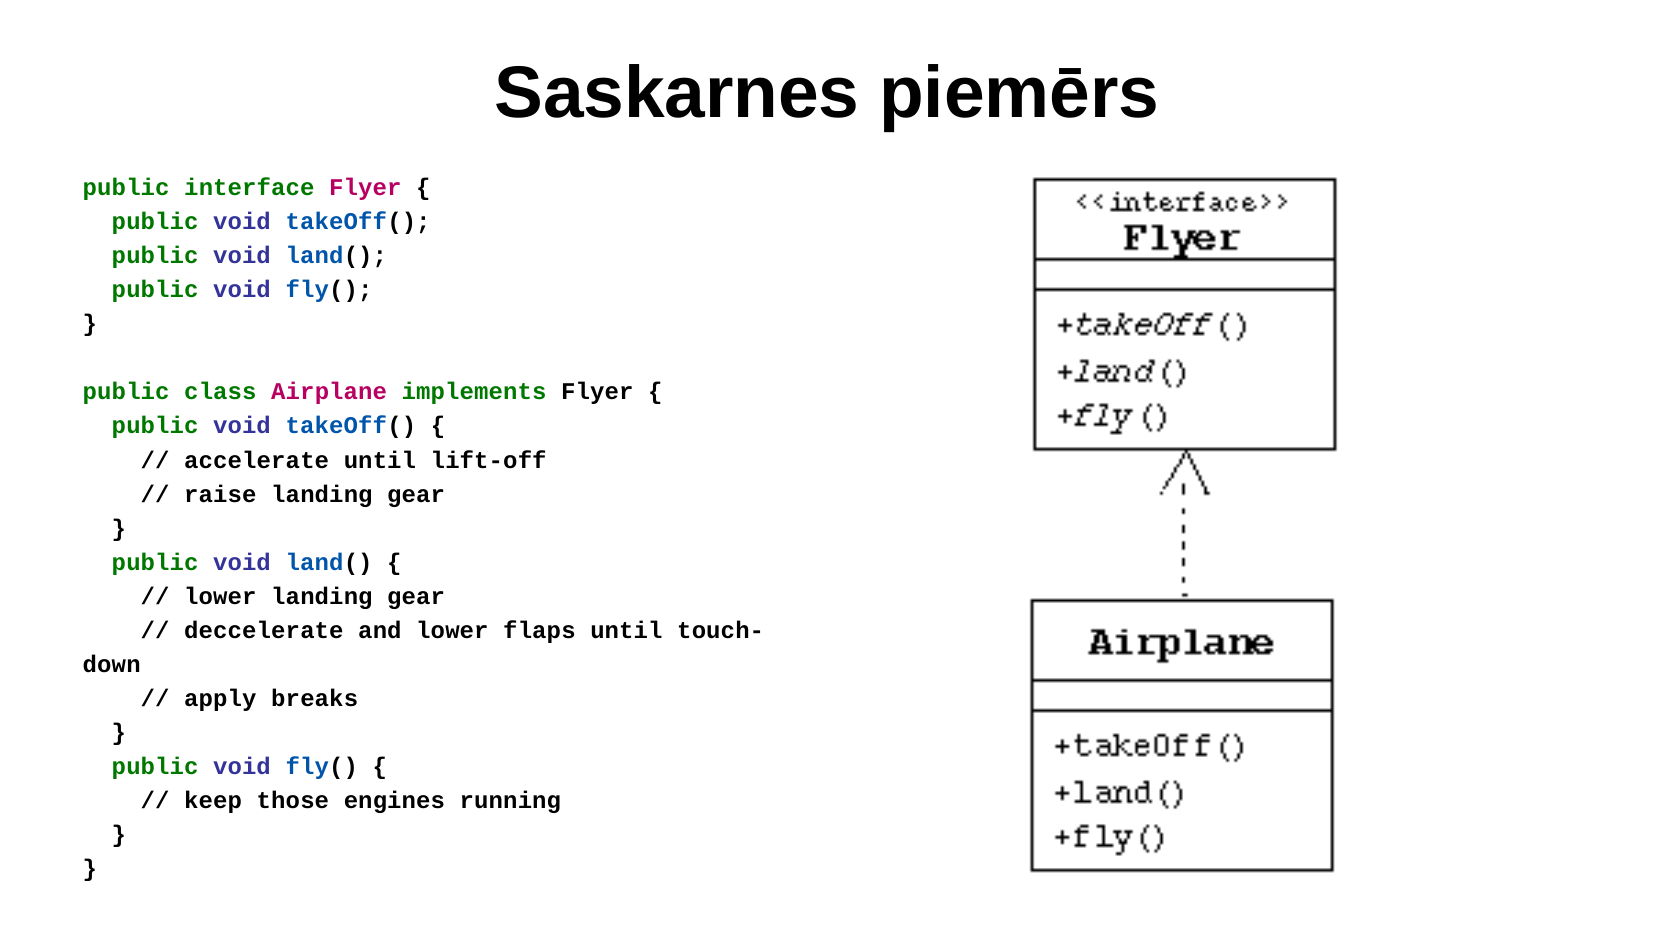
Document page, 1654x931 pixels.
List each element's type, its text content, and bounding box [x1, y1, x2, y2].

picture [1004, 168, 1362, 889]
list public interface Flyer { public void takeOff(); public void land(); public void fly(); } public class Airplane implements Flyer { public void takeOff() { // accelerate until lift-off // raise landing gear } public void land() { // lower landing gear // deccelerate and lower flaps until touch-down // apply breaks } public void fly() { // keep those engines running } } [82, 168, 793, 889]
title Saskarnes piemērs [82, 37, 1571, 147]
